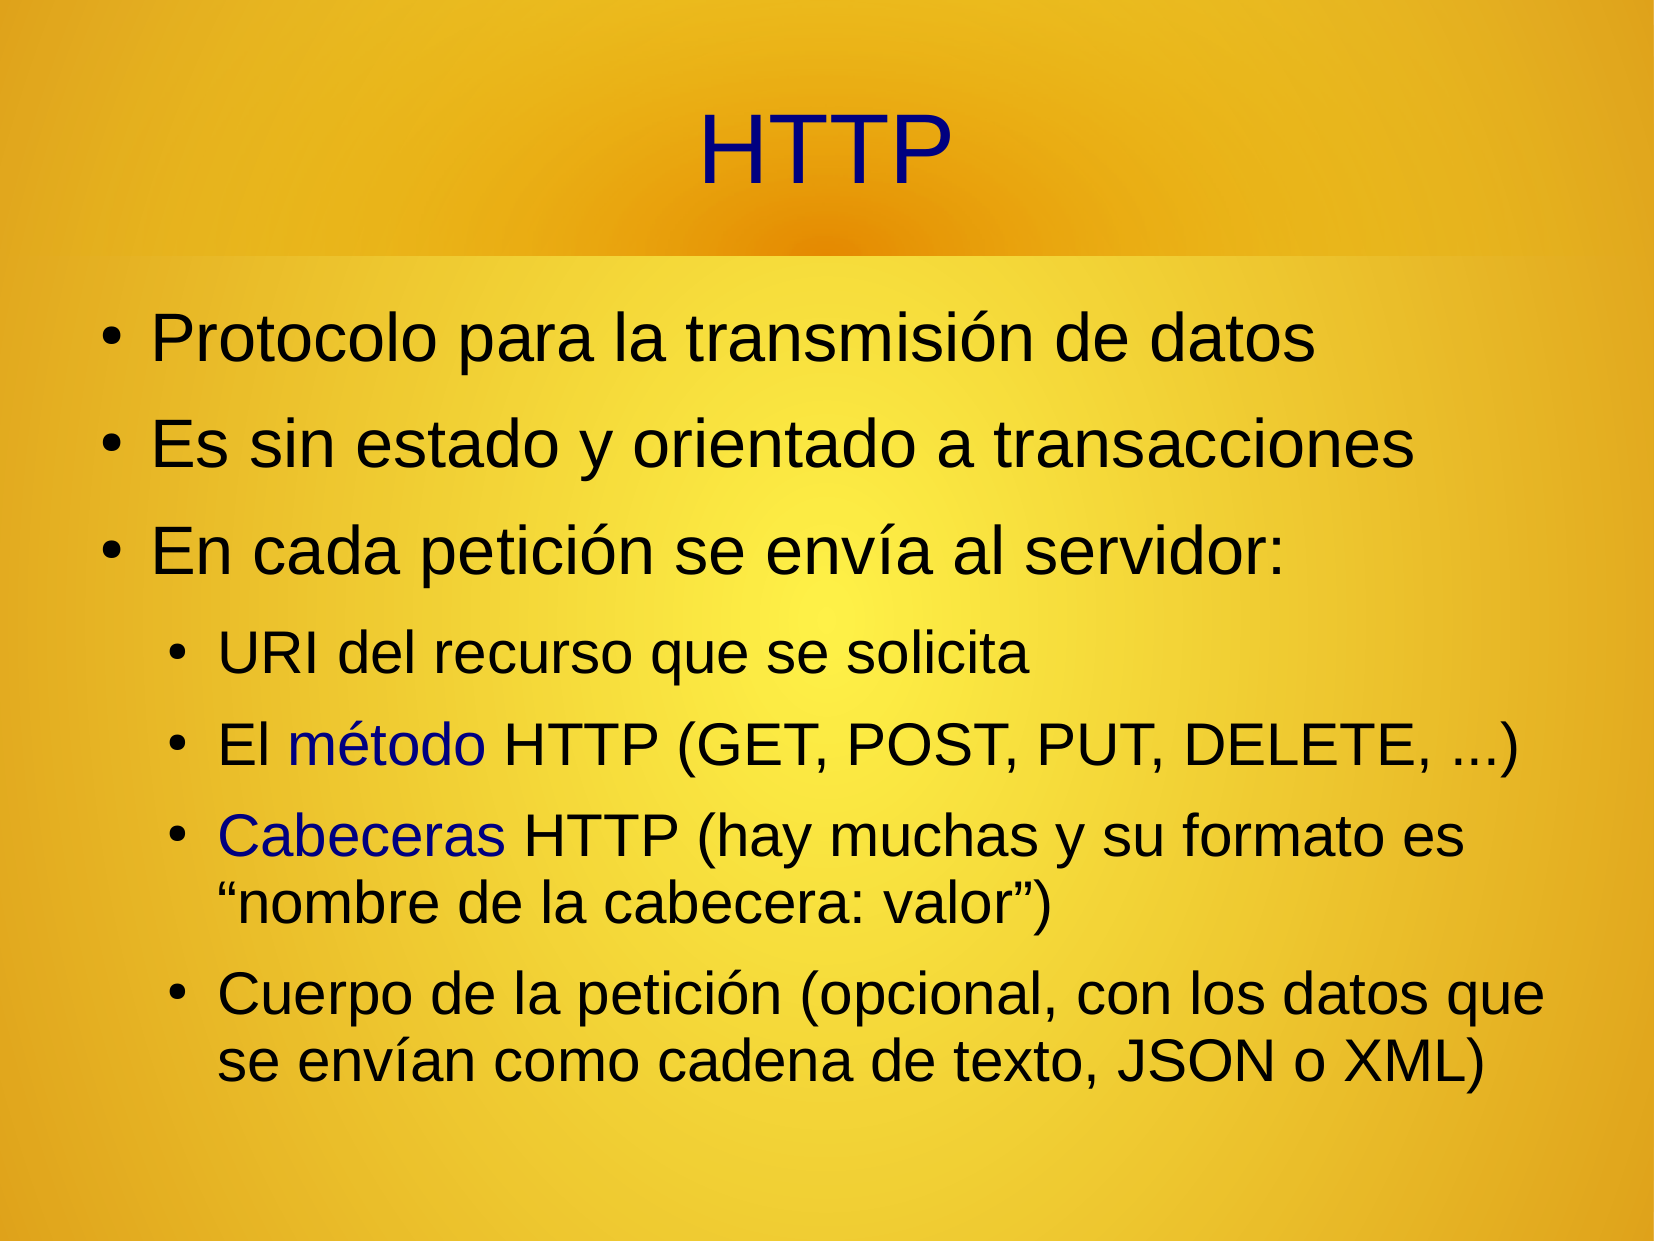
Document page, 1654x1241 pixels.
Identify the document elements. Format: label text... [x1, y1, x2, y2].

title HTTP [82, 47, 1571, 252]
list Protocolo para la transmisión de datos Es sin estado y orientado a transacciones En cada petición se envía al servidor: URI del recurso que se solicita El método HTTP (GET, POST, PUT, DELETE, ...) Cabeceras HTTP (hay muchas y su formato es “nombre de la cabecera: valor”) Cuerpo de la petición (opcional, con los datos que se envían como cadena de texto, JSON o XML) [82, 299, 1571, 1111]
